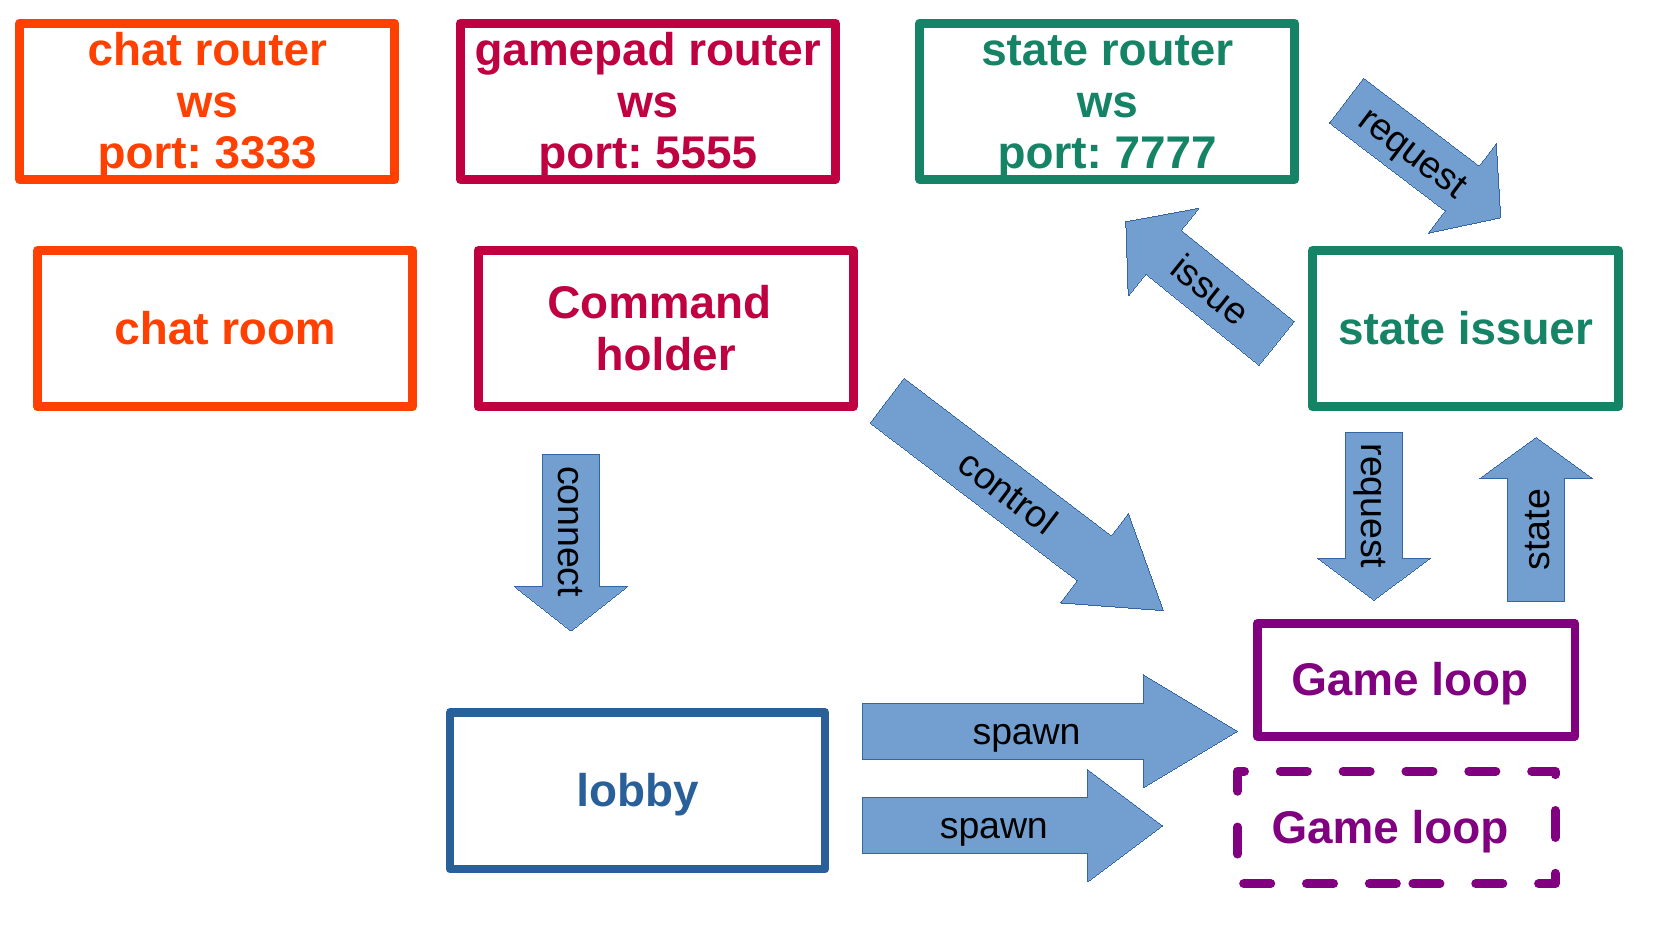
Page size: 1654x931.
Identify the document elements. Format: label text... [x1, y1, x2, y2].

text_box chat room [37, 250, 413, 407]
text_box Command holder [478, 250, 854, 407]
text_box spawn [862, 769, 1163, 882]
text_box state issuer [1312, 250, 1619, 407]
text_box gamepad router ws port: 5555 [460, 23, 836, 180]
text_box state [1479, 437, 1593, 602]
text_box lobby [450, 712, 826, 869]
text_box connect [514, 454, 628, 631]
text_box state router ws port: 7777 [919, 23, 1295, 180]
text_box Game loop [1237, 771, 1556, 884]
text_box spawn [862, 674, 1238, 788]
text_box Game loop [1257, 623, 1576, 737]
text_box issue [1125, 208, 1295, 366]
text_box request [1317, 432, 1431, 601]
text_box chat router ws port: 3333 [19, 23, 395, 180]
text_box request [1329, 78, 1501, 234]
text_box control [870, 378, 1164, 611]
